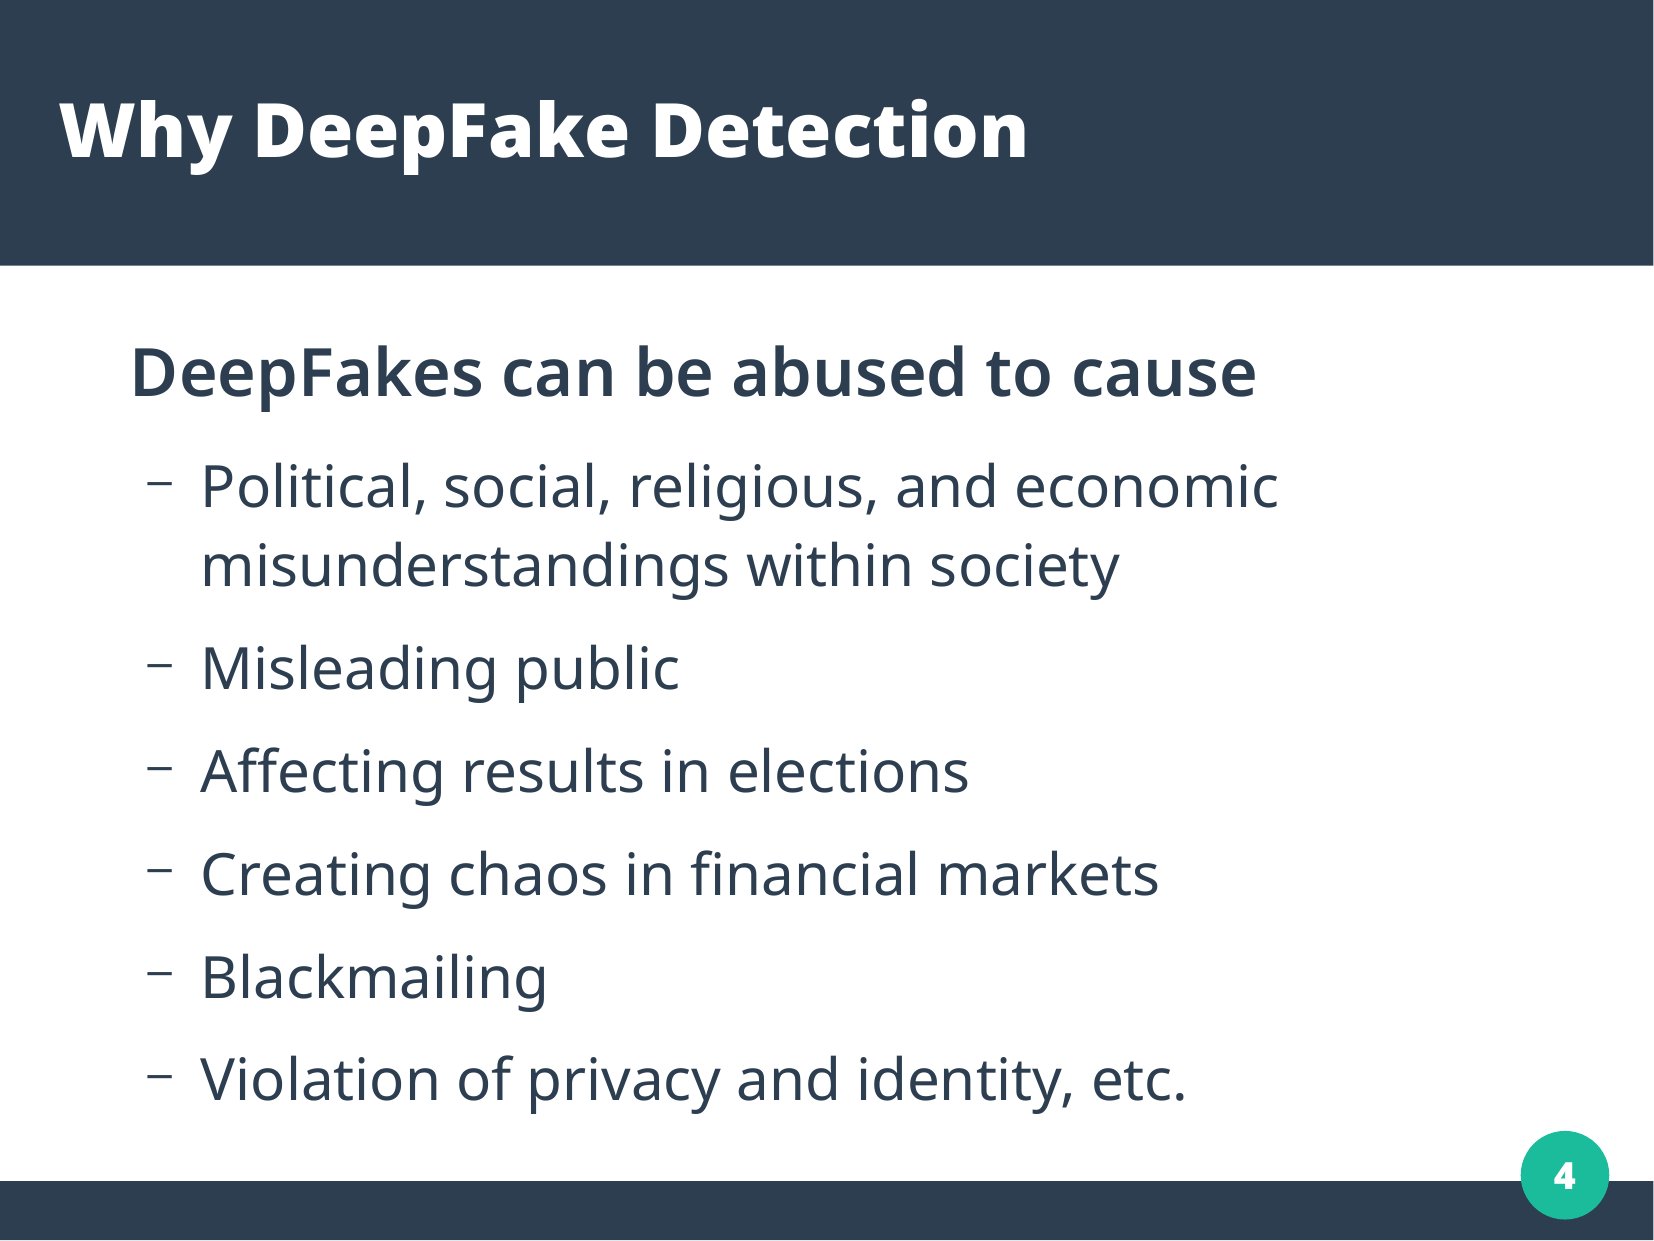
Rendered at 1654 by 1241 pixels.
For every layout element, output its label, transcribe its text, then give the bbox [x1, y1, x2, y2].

title Why DeepFake Detection [59, 49, 1595, 207]
list DeepFakes can be abused to cause Political, social, religious, and economic misunderstandings within society Misleading public Affecting results in elections Creating chaos in financial markets Blackmailing Violation of privacy and identity, etc. [59, 324, 1595, 1152]
